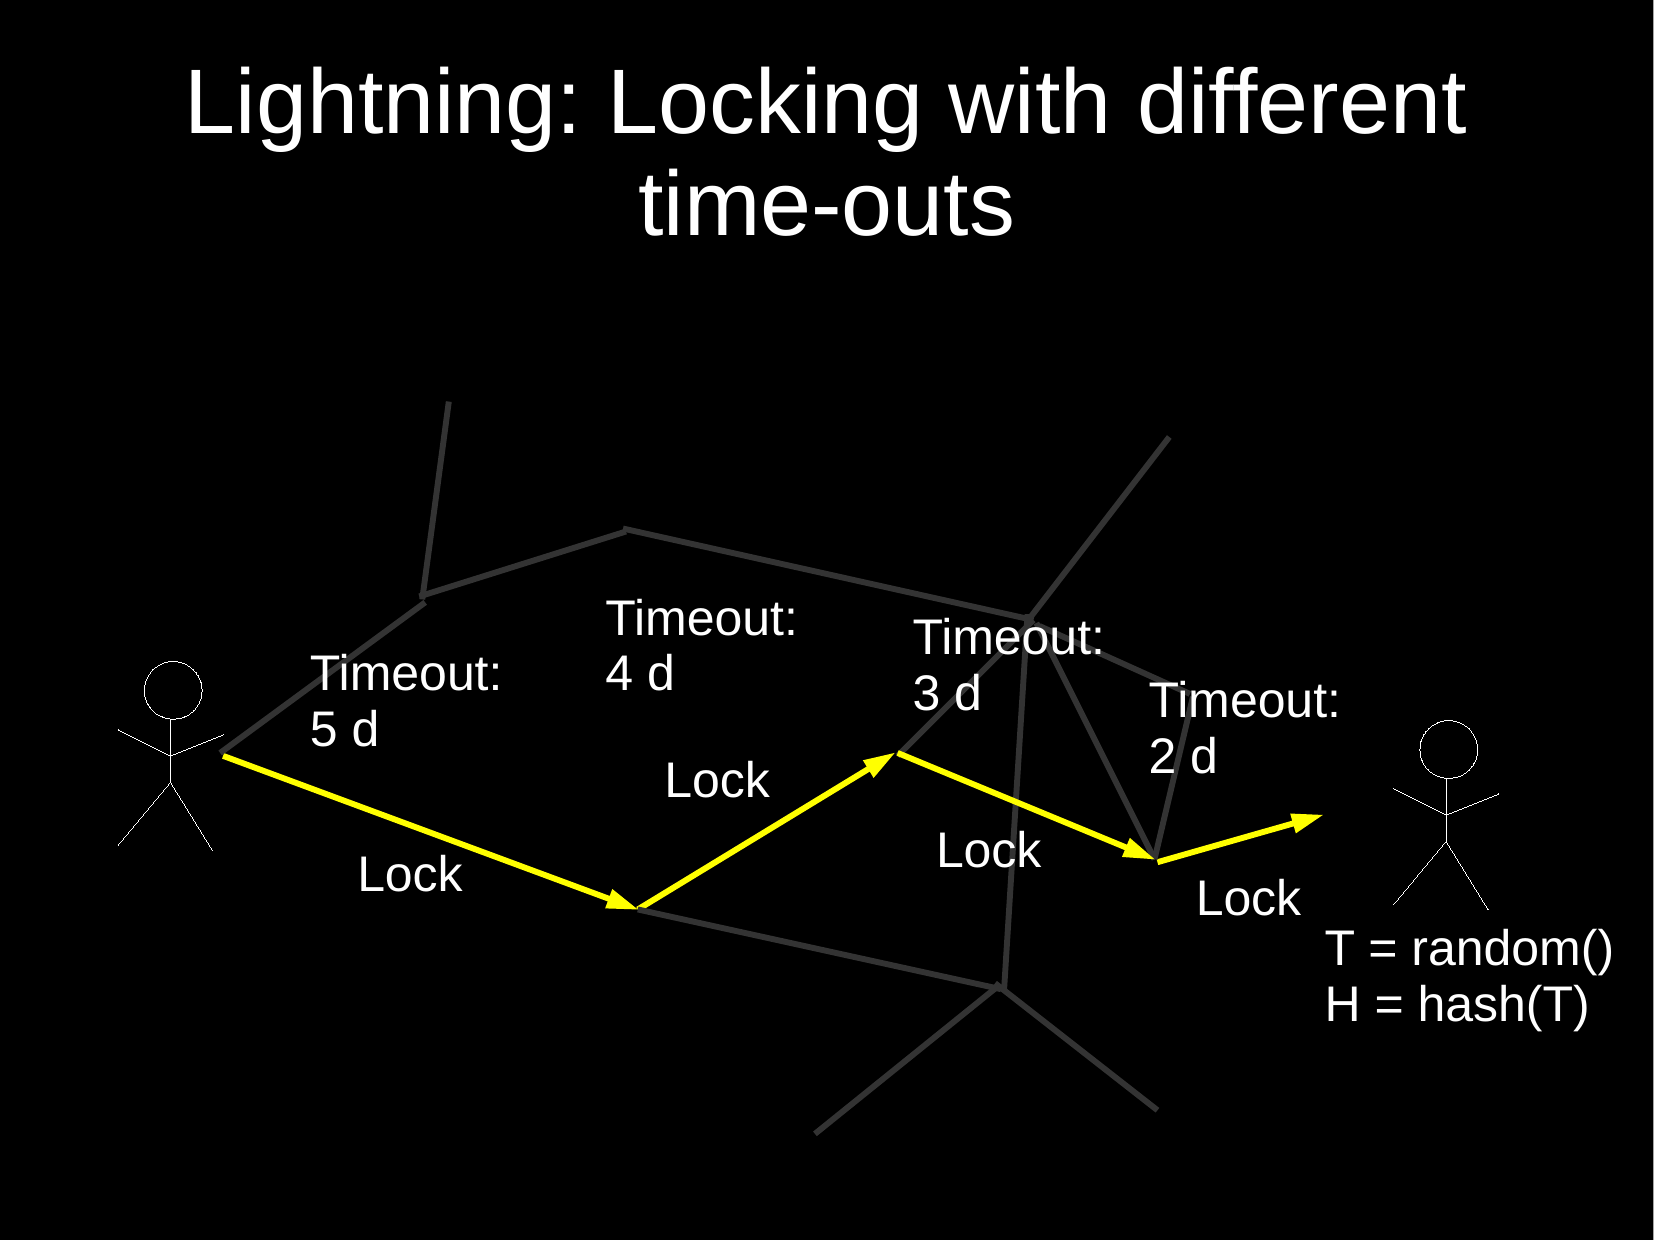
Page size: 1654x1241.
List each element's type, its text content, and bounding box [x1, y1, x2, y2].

text_box T = random() H = hash(T) [1309, 913, 1630, 1040]
text_box Timeout: 3 d [897, 602, 1134, 729]
text_box Lock [649, 744, 792, 815]
text_box Lock [921, 814, 1063, 886]
text_box Lock [342, 838, 485, 910]
text_box Timeout: 2 d [1133, 665, 1371, 792]
text_box Lock [1181, 862, 1323, 934]
title Lightning: Locking with different time-outs [82, 49, 1571, 257]
text_box Timeout: 4 d [590, 582, 827, 709]
text_box Timeout: 5 d [295, 637, 532, 765]
